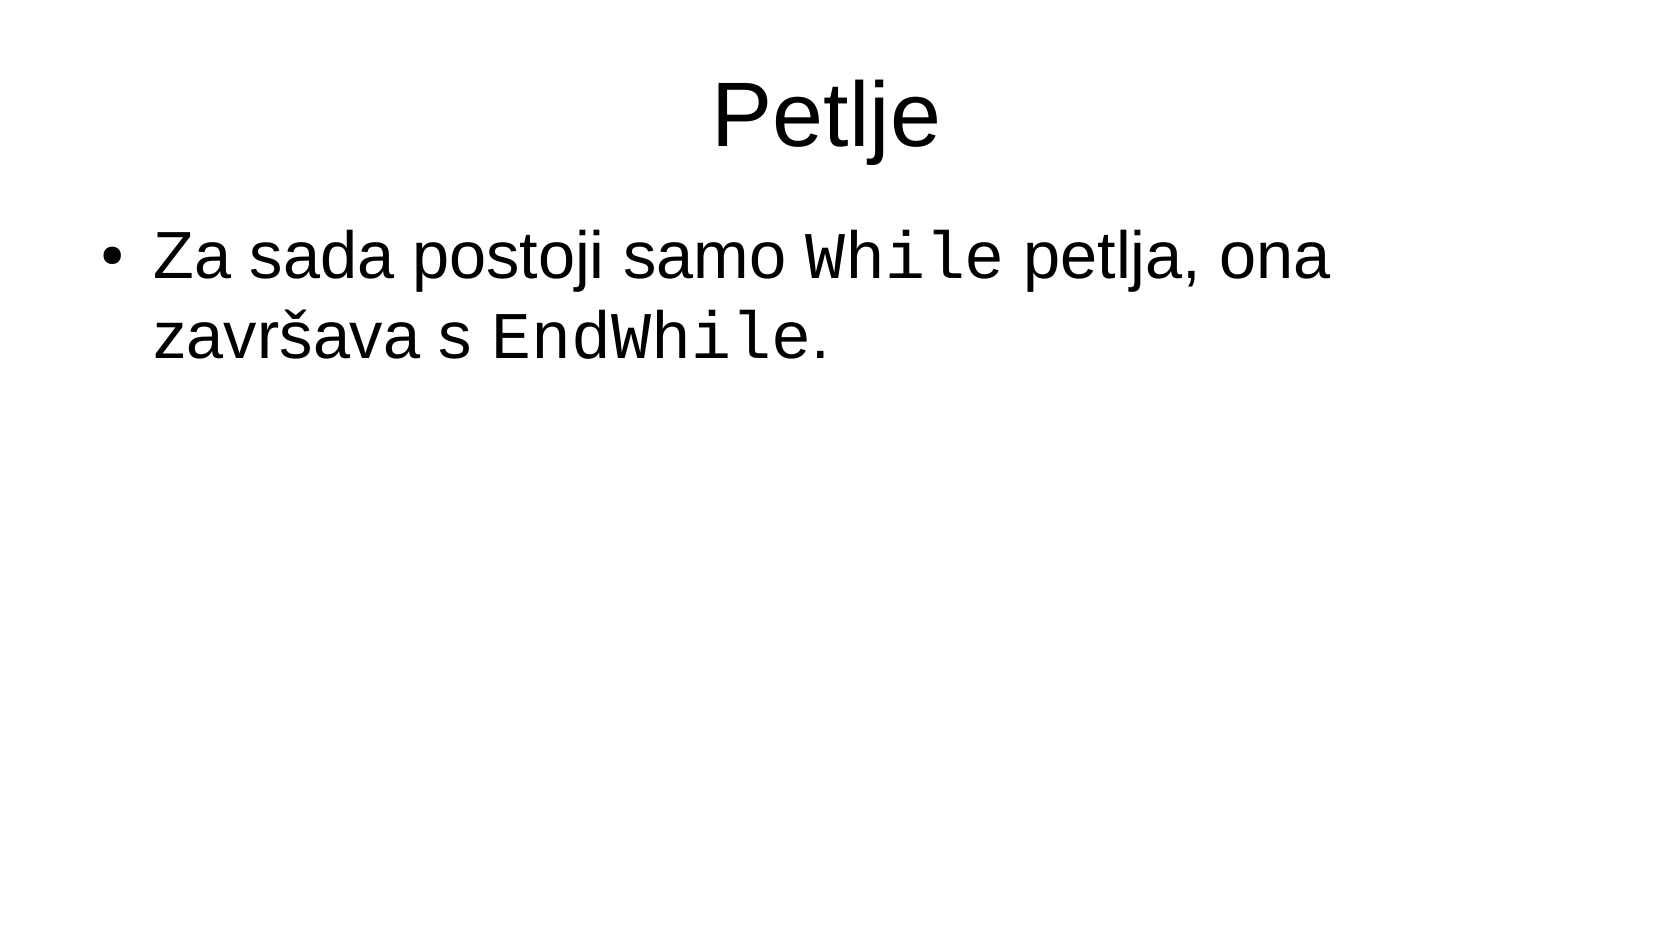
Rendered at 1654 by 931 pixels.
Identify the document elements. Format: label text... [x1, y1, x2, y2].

title Petlje [82, 37, 1571, 193]
list Za sada postoji samo While petlja, ona završava s EndWhile. [82, 217, 1571, 758]
